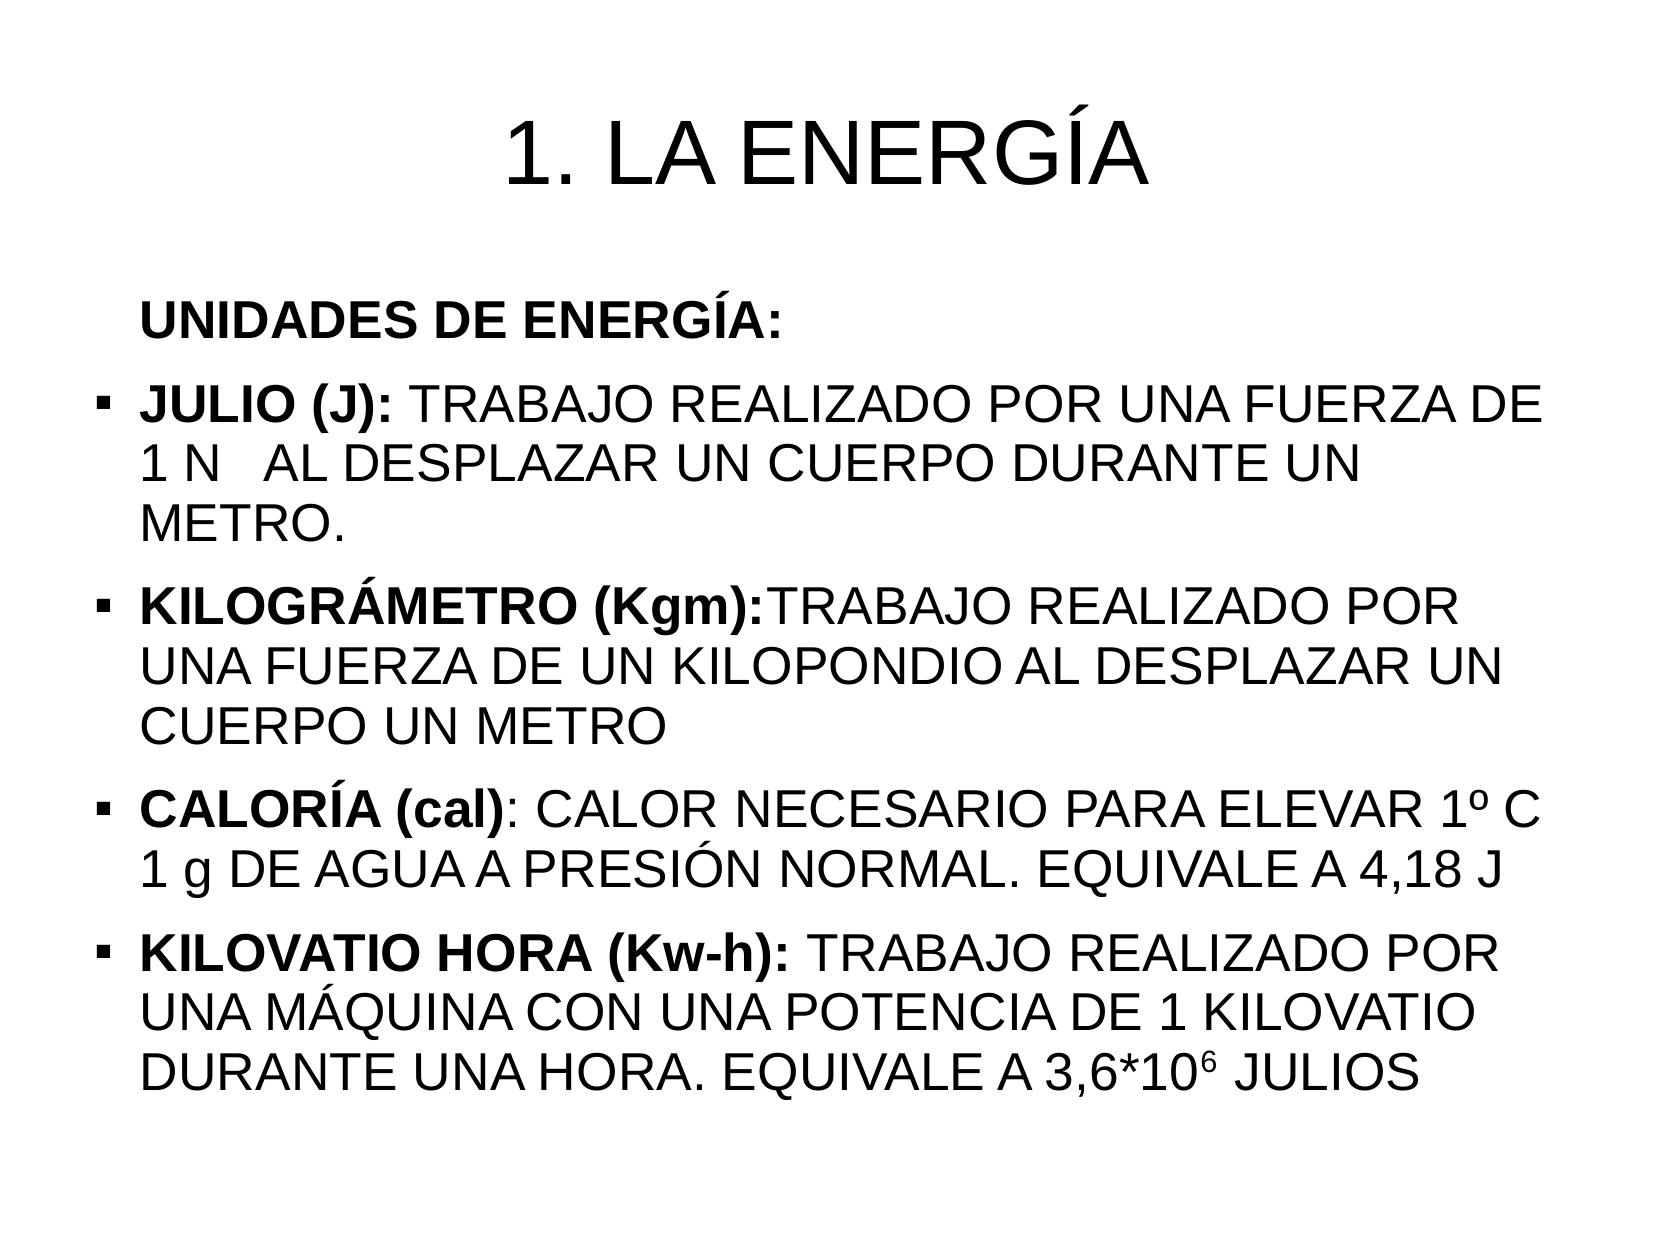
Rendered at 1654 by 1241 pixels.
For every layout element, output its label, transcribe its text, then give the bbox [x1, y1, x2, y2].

title 1. LA ENERGÍA [82, 49, 1571, 257]
list UNIDADES DE ENERGÍA: JULIO (J): TRABAJO REALIZADO POR UNA FUERZA DE 1 N AL DESPLAZAR UN CUERPO DURANTE UN METRO. KILOGRÁMETRO (Kgm):TRABAJO REALIZADO POR UNA FUERZA DE UN KILOPONDIO AL DESPLAZAR UN CUERPO UN METRO CALORÍA (cal): CALOR NECESARIO PARA ELEVAR 1º C 1 g DE AGUA A PRESIÓN NORMAL. EQUIVALE A 4,18 J KILOVATIO HORA (Kw-h): TRABAJO REALIZADO POR UNA MÁQUINA CON UNA POTENCIA DE 1 KILOVATIO DURANTE UNA HORA. EQUIVALE A 3,6*106 JULIOS [82, 290, 1571, 1109]
